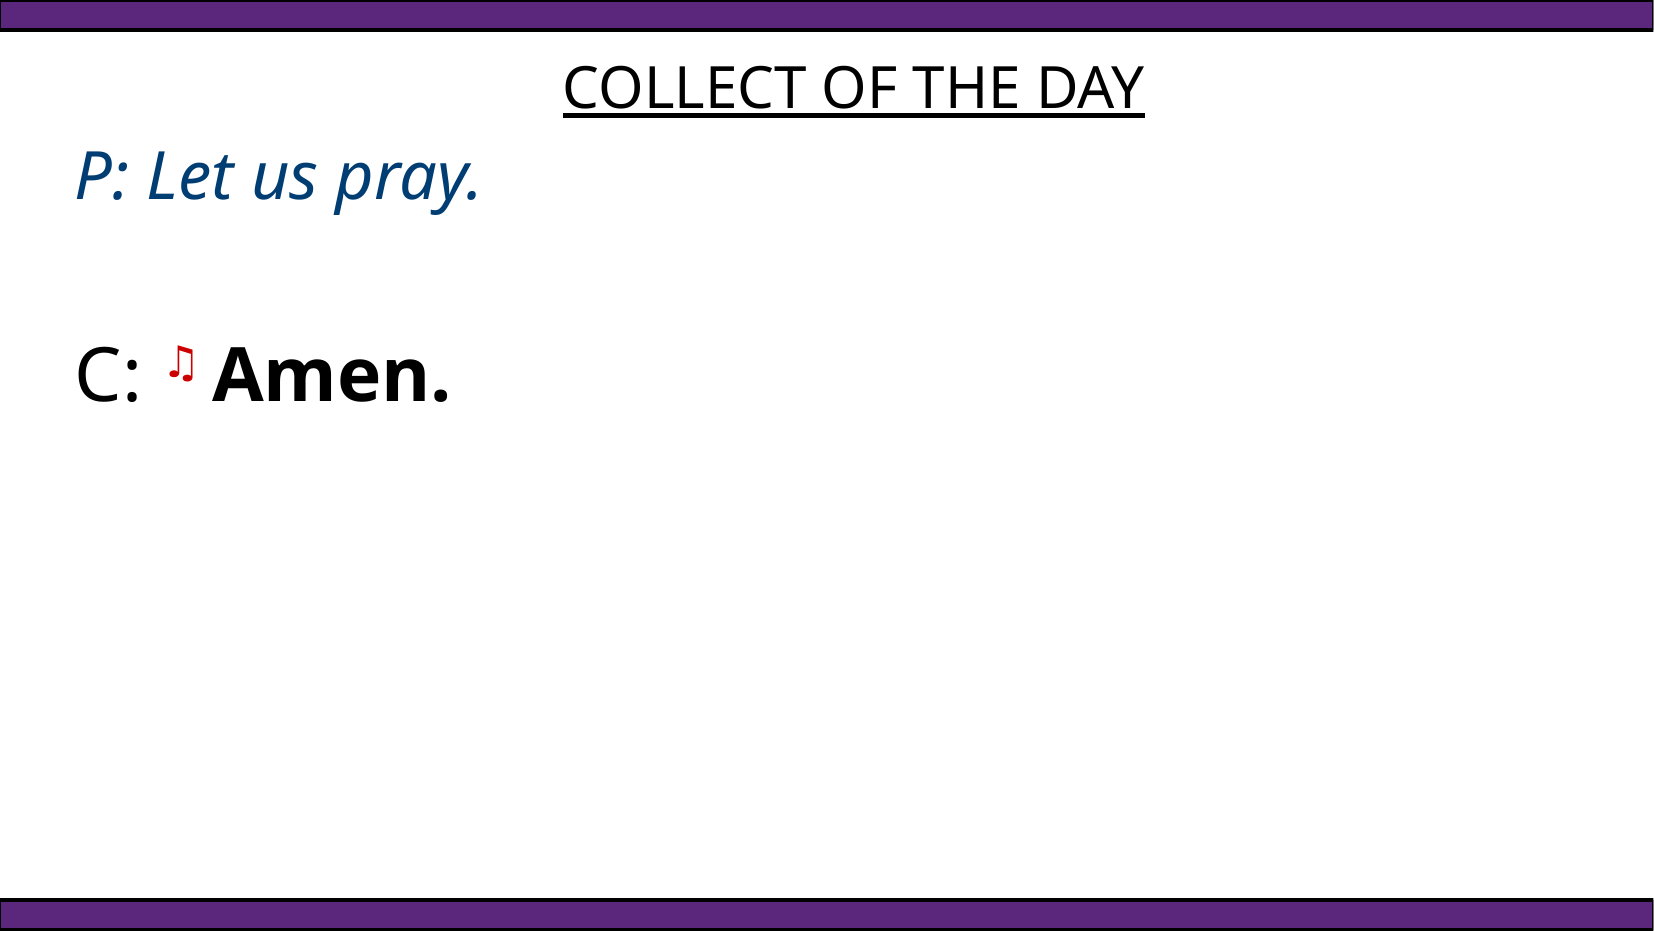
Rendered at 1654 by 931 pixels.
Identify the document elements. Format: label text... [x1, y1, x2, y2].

text_box COLLECT OF THE DAY P: Let us pray. C: ♫ Amen. [60, 30, 1579, 422]
text_box [0, 900, 1654, 931]
text_box [0, 0, 1654, 31]
